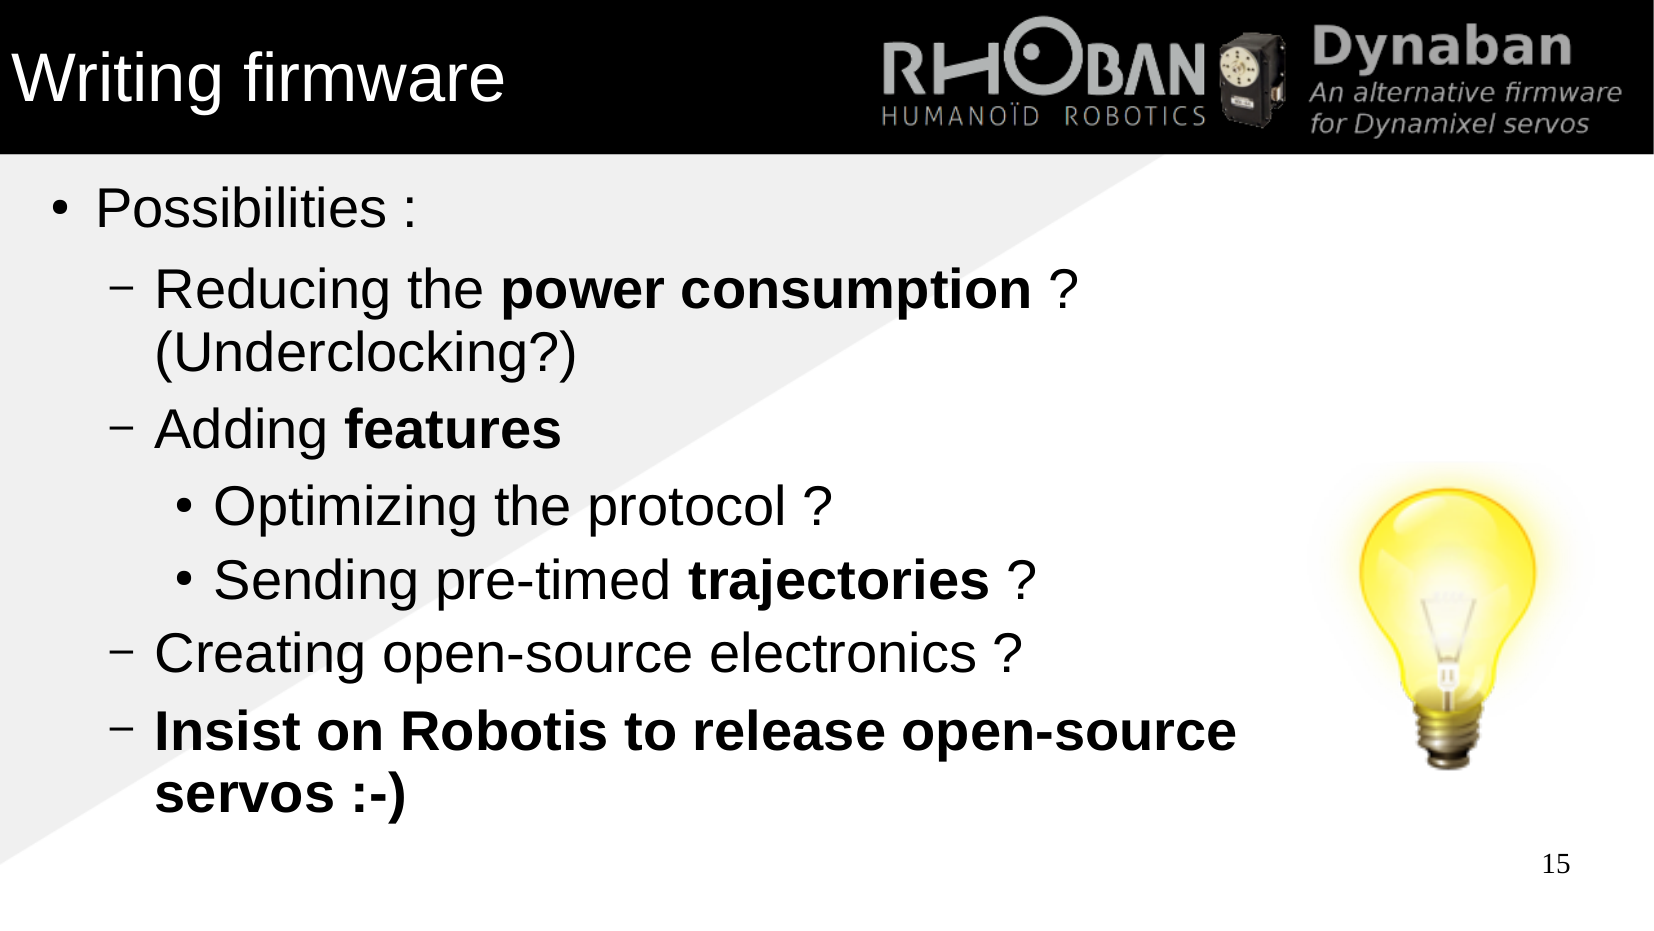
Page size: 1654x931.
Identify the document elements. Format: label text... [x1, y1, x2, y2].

list Possibilities : Reducing the power consumption ? (Underclocking?) Adding features Optimizing the protocol ? Sending pre-timed trajectories ? Creating open-source electronics ? Insist on Robotis to release open-source servos :-) [35, 177, 1371, 827]
title Writing firmware [11, 0, 1501, 156]
picture [0, 0, 1654, 931]
